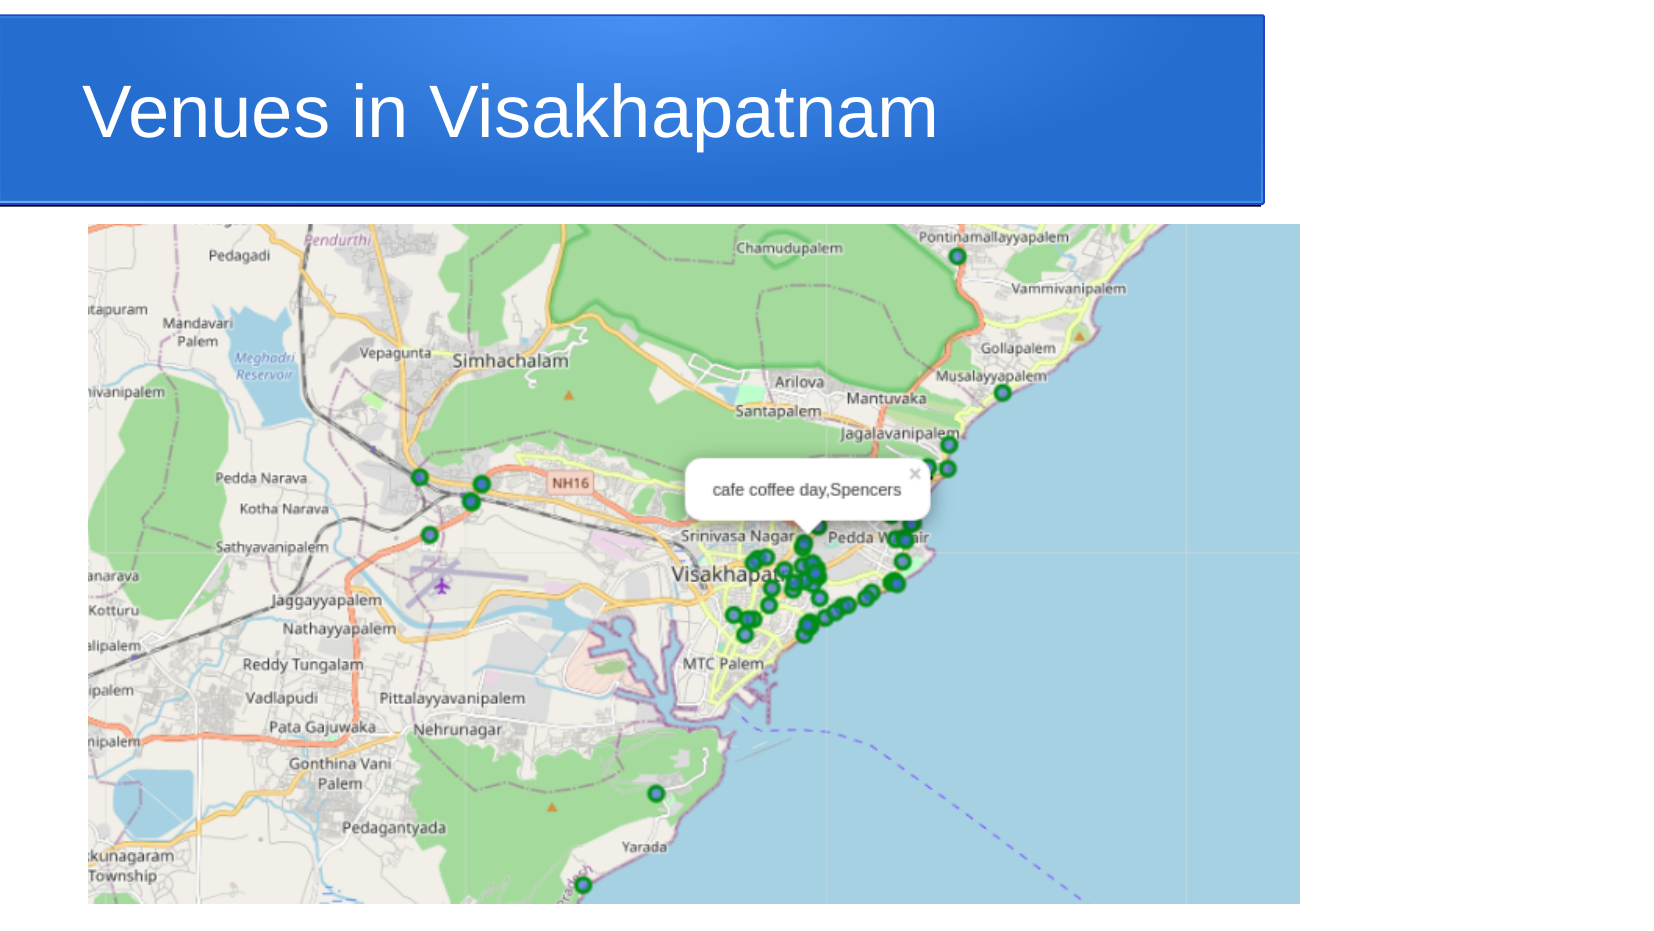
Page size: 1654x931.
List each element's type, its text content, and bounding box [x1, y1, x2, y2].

title Venues in Visakhapatnam [82, 35, 1235, 189]
picture [88, 224, 1300, 905]
